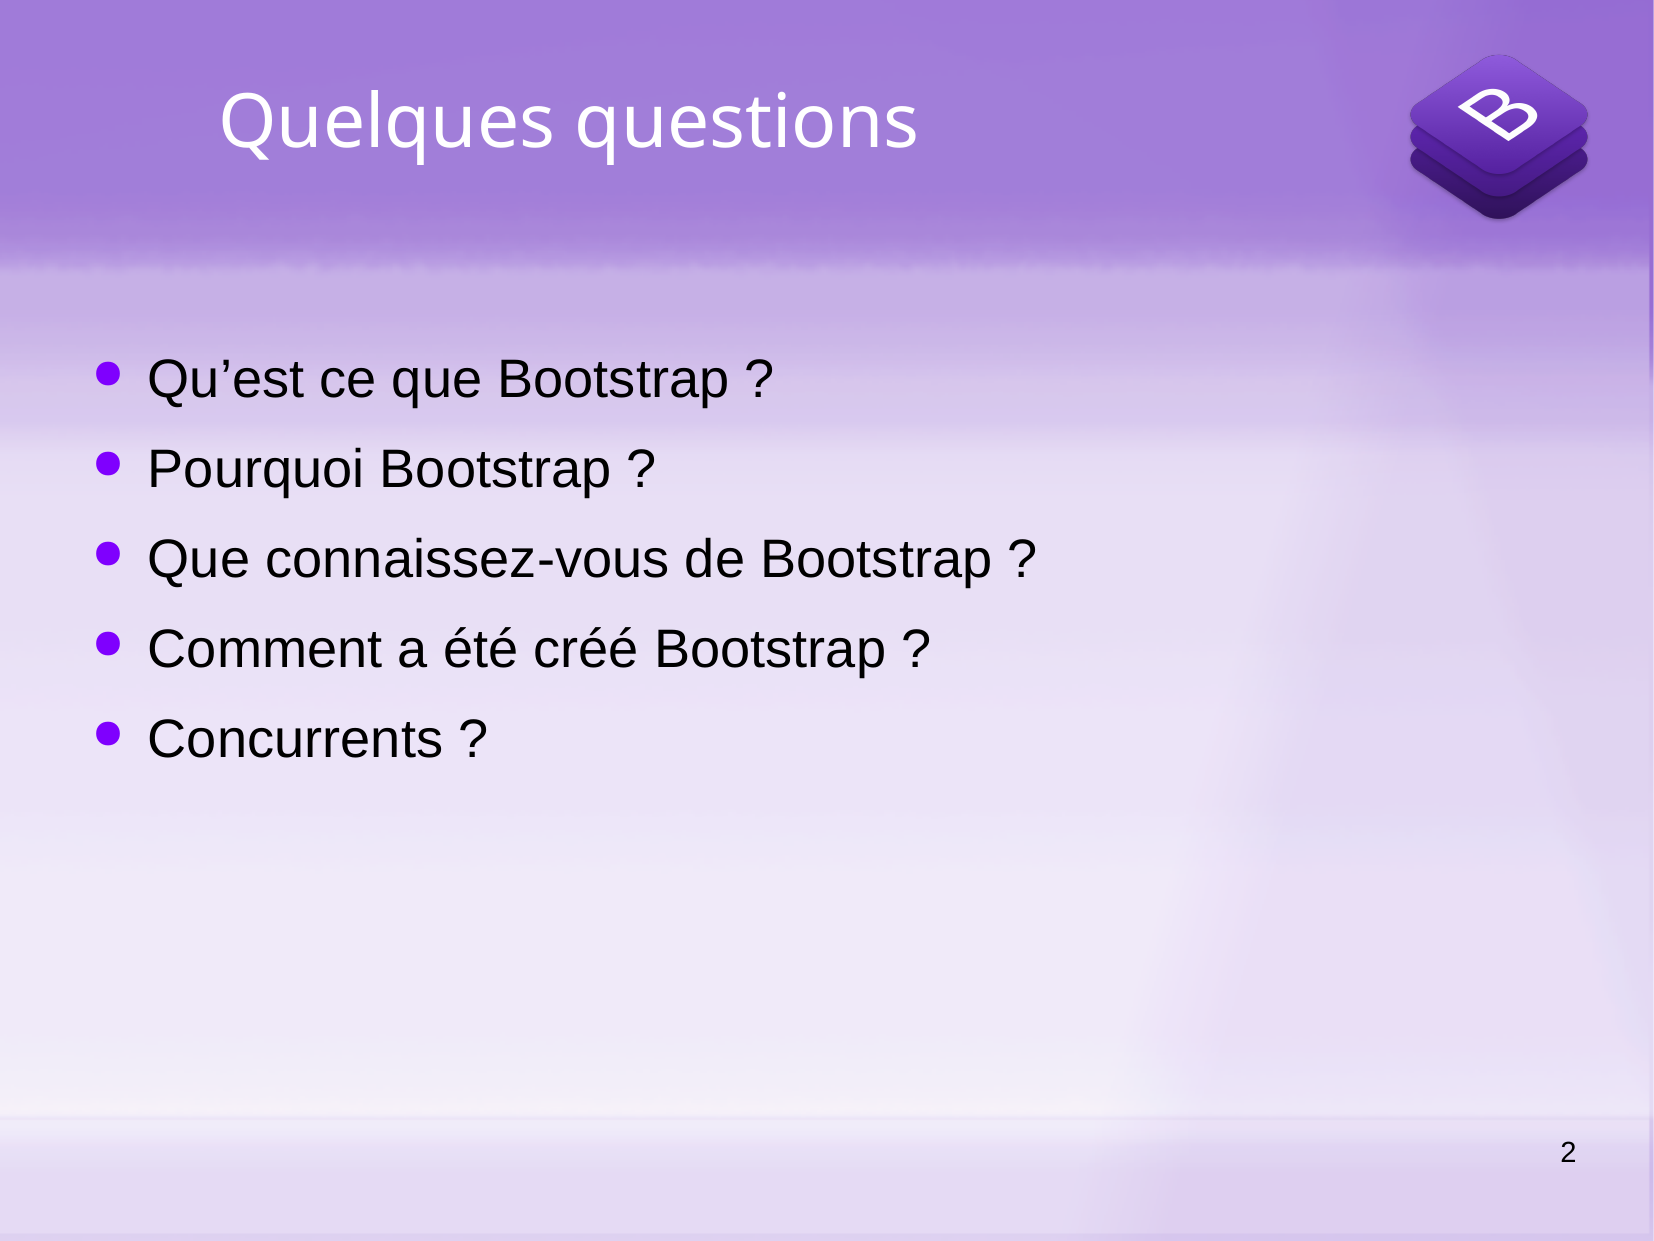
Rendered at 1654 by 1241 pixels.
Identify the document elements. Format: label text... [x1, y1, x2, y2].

title Quelques questions [218, 59, 1400, 178]
picture [0, 0, 1654, 1241]
list Qu’est ce que Bootstrap ? Pourquoi Bootstrap ? Que connaissez-vous de Bootstrap ? Comment a été créé Bootstrap ? Concurrents ? [76, 348, 1111, 792]
